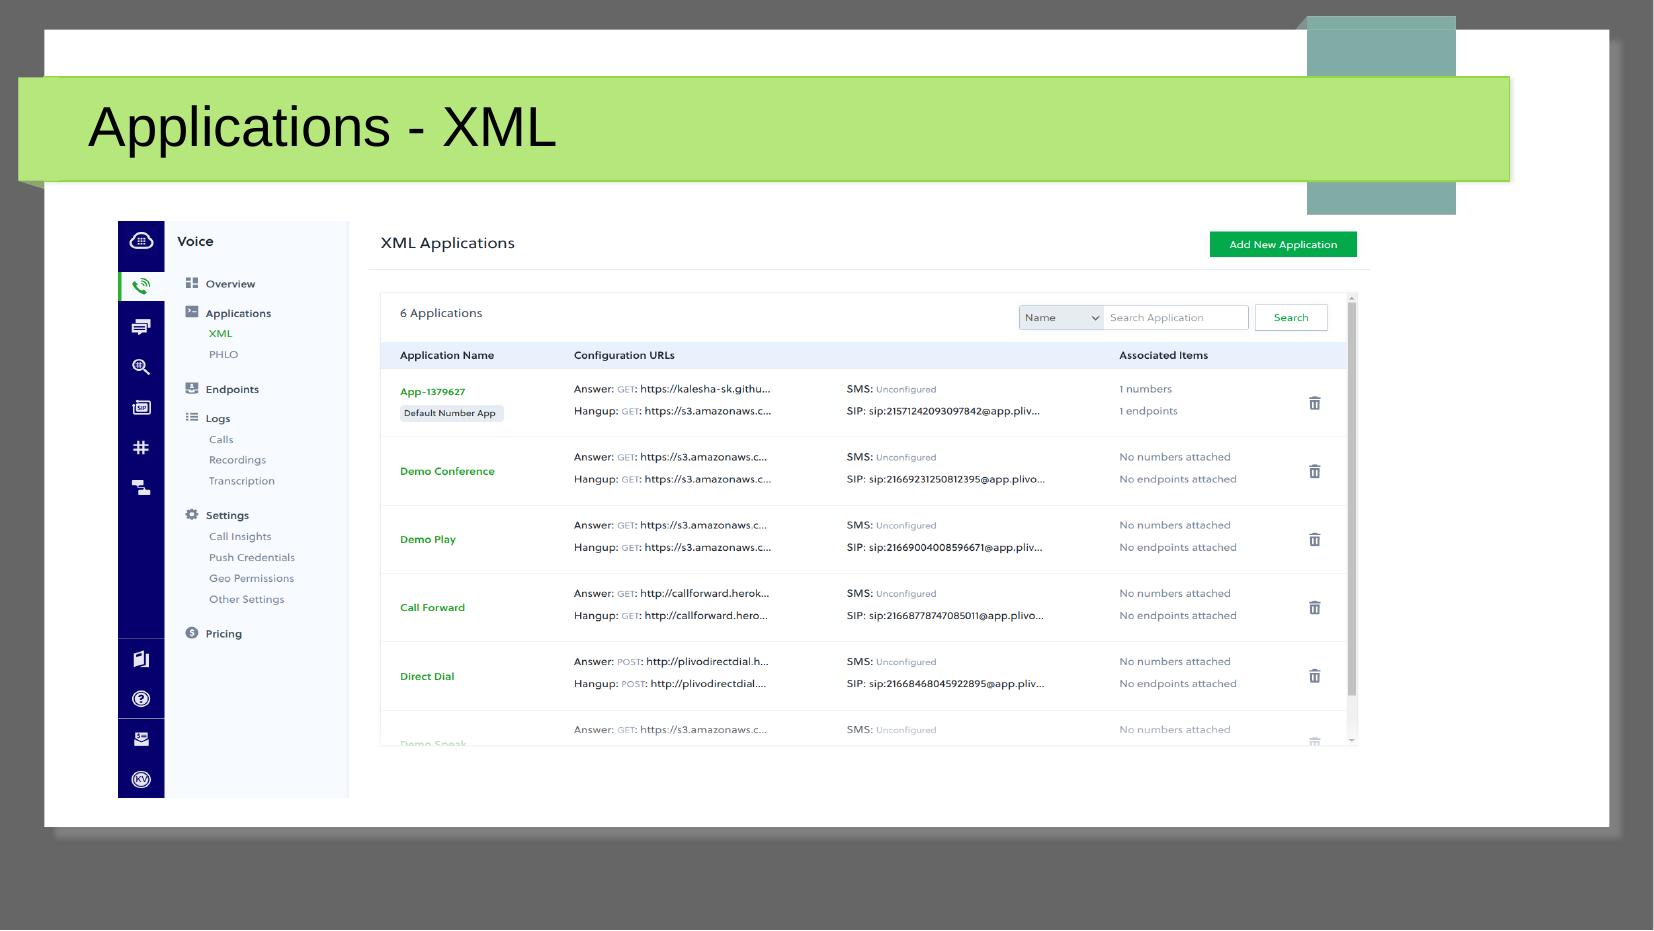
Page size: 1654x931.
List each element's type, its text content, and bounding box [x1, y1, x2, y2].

picture [118, 221, 1388, 798]
title Applications - XML [88, 32, 1506, 222]
